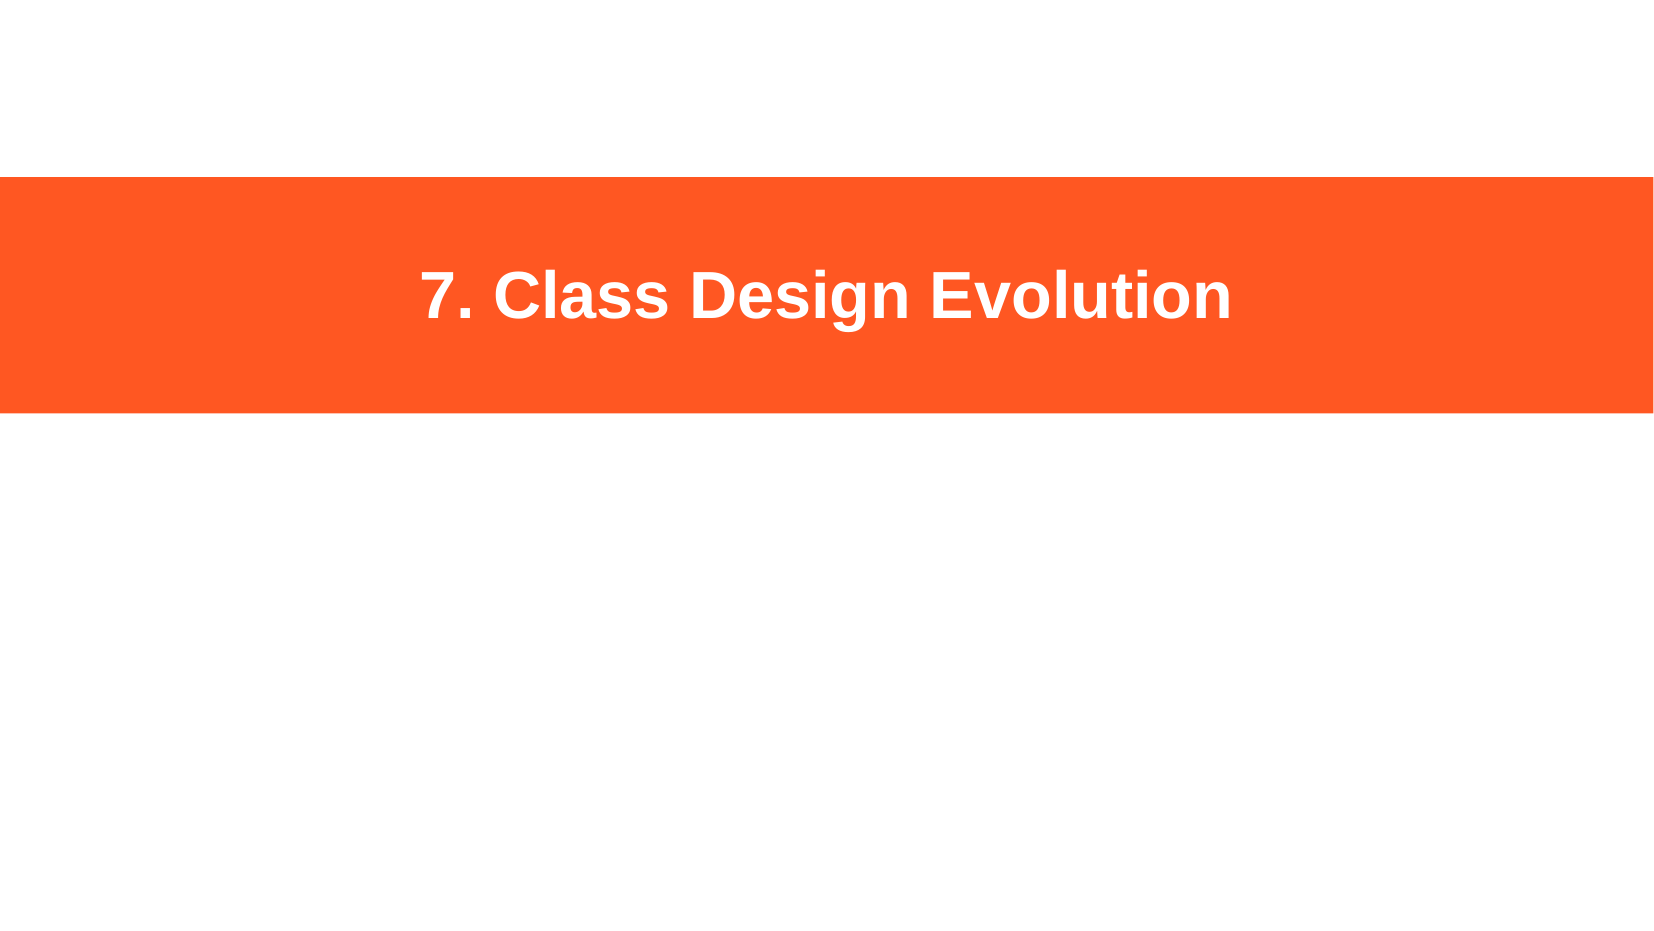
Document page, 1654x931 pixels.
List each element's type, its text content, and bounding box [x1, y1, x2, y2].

title 7. Class Design Evolution [0, 177, 1654, 414]
